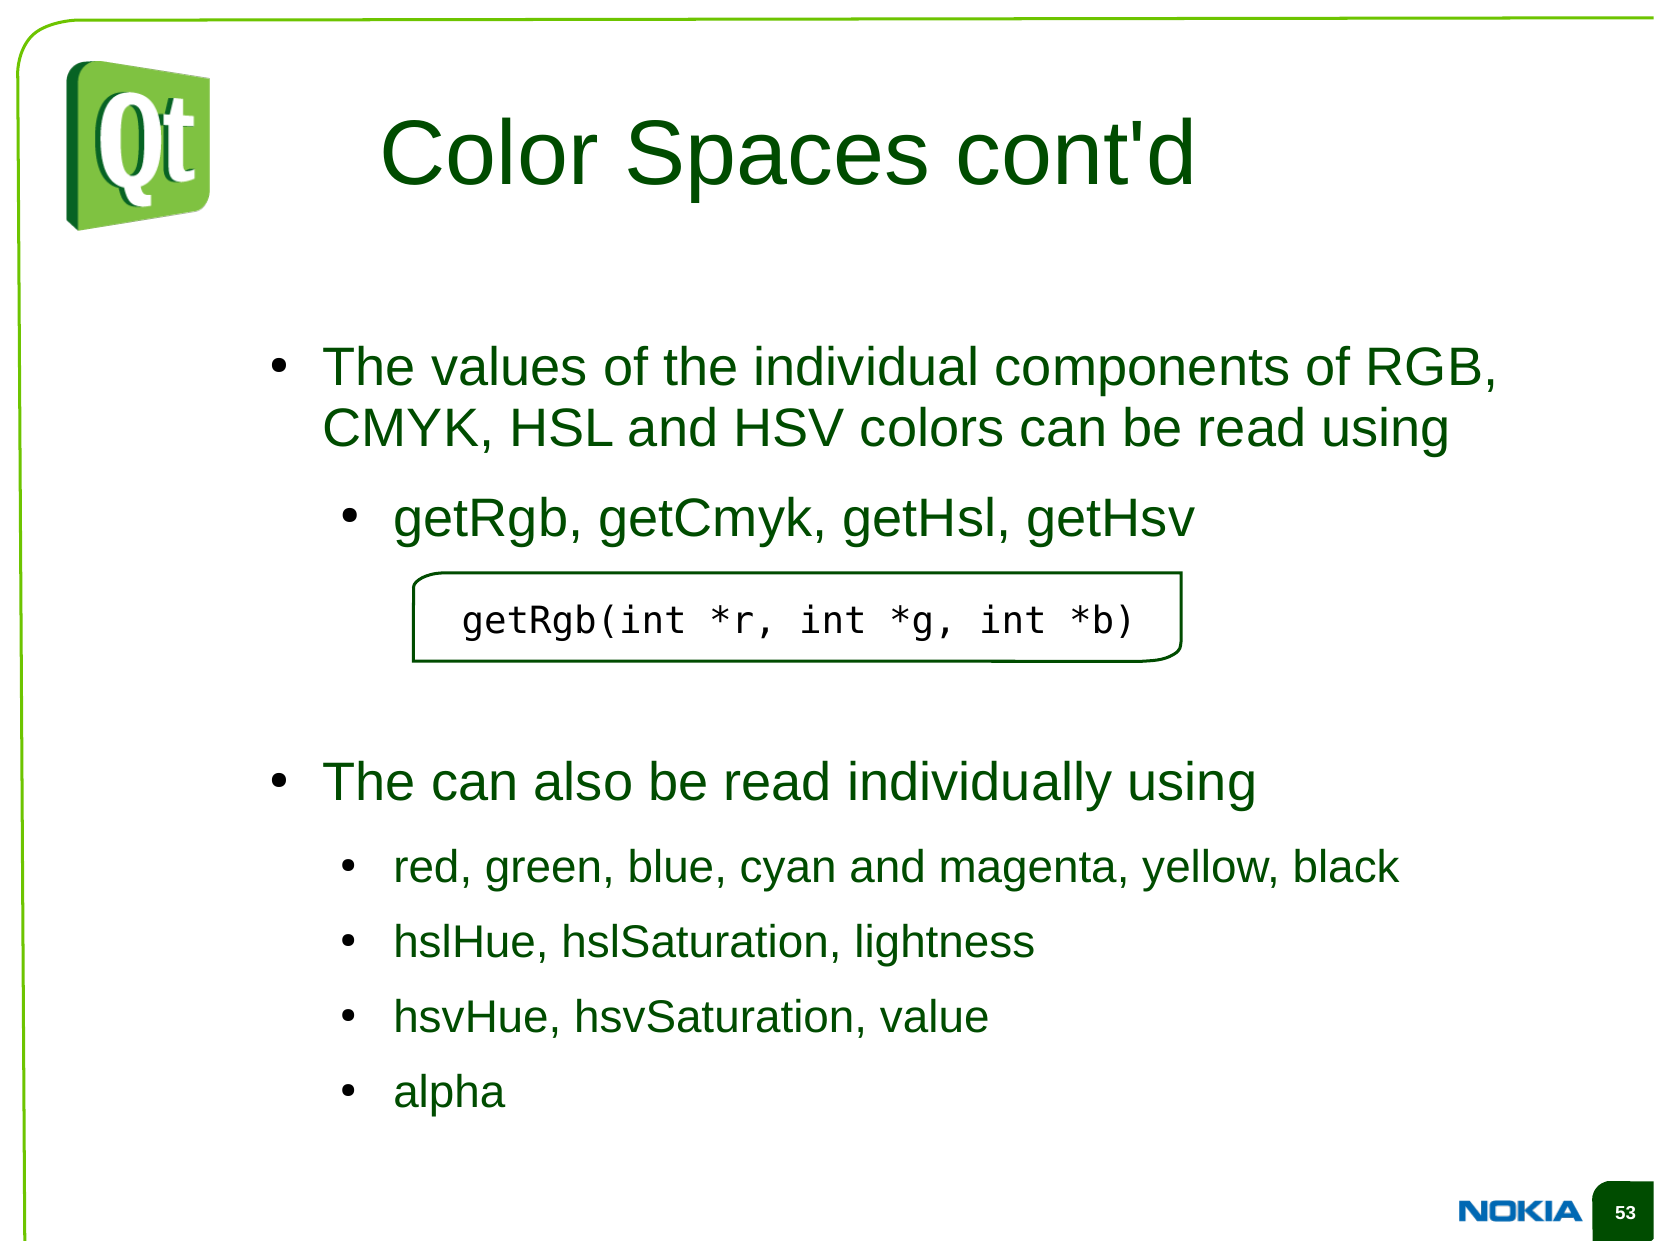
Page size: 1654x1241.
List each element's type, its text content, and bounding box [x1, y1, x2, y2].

text_box getRgb(int *r, int *g, int *b) [446, 591, 1152, 650]
picture [1459, 1200, 1583, 1222]
list The values of the individual components of RGB, CMYK, HSL and HSV colors can be read using getRgb, getCmyk, getHsl, getHsv The can also be read individually using red, green, blue, cyan and magenta, yellow, black hslHue, hslSaturation, lightness hsvHue, hsvSaturation, value alpha [251, 336, 1571, 1118]
picture [66, 61, 210, 231]
title Color Spaces cont'd [251, 56, 1327, 250]
